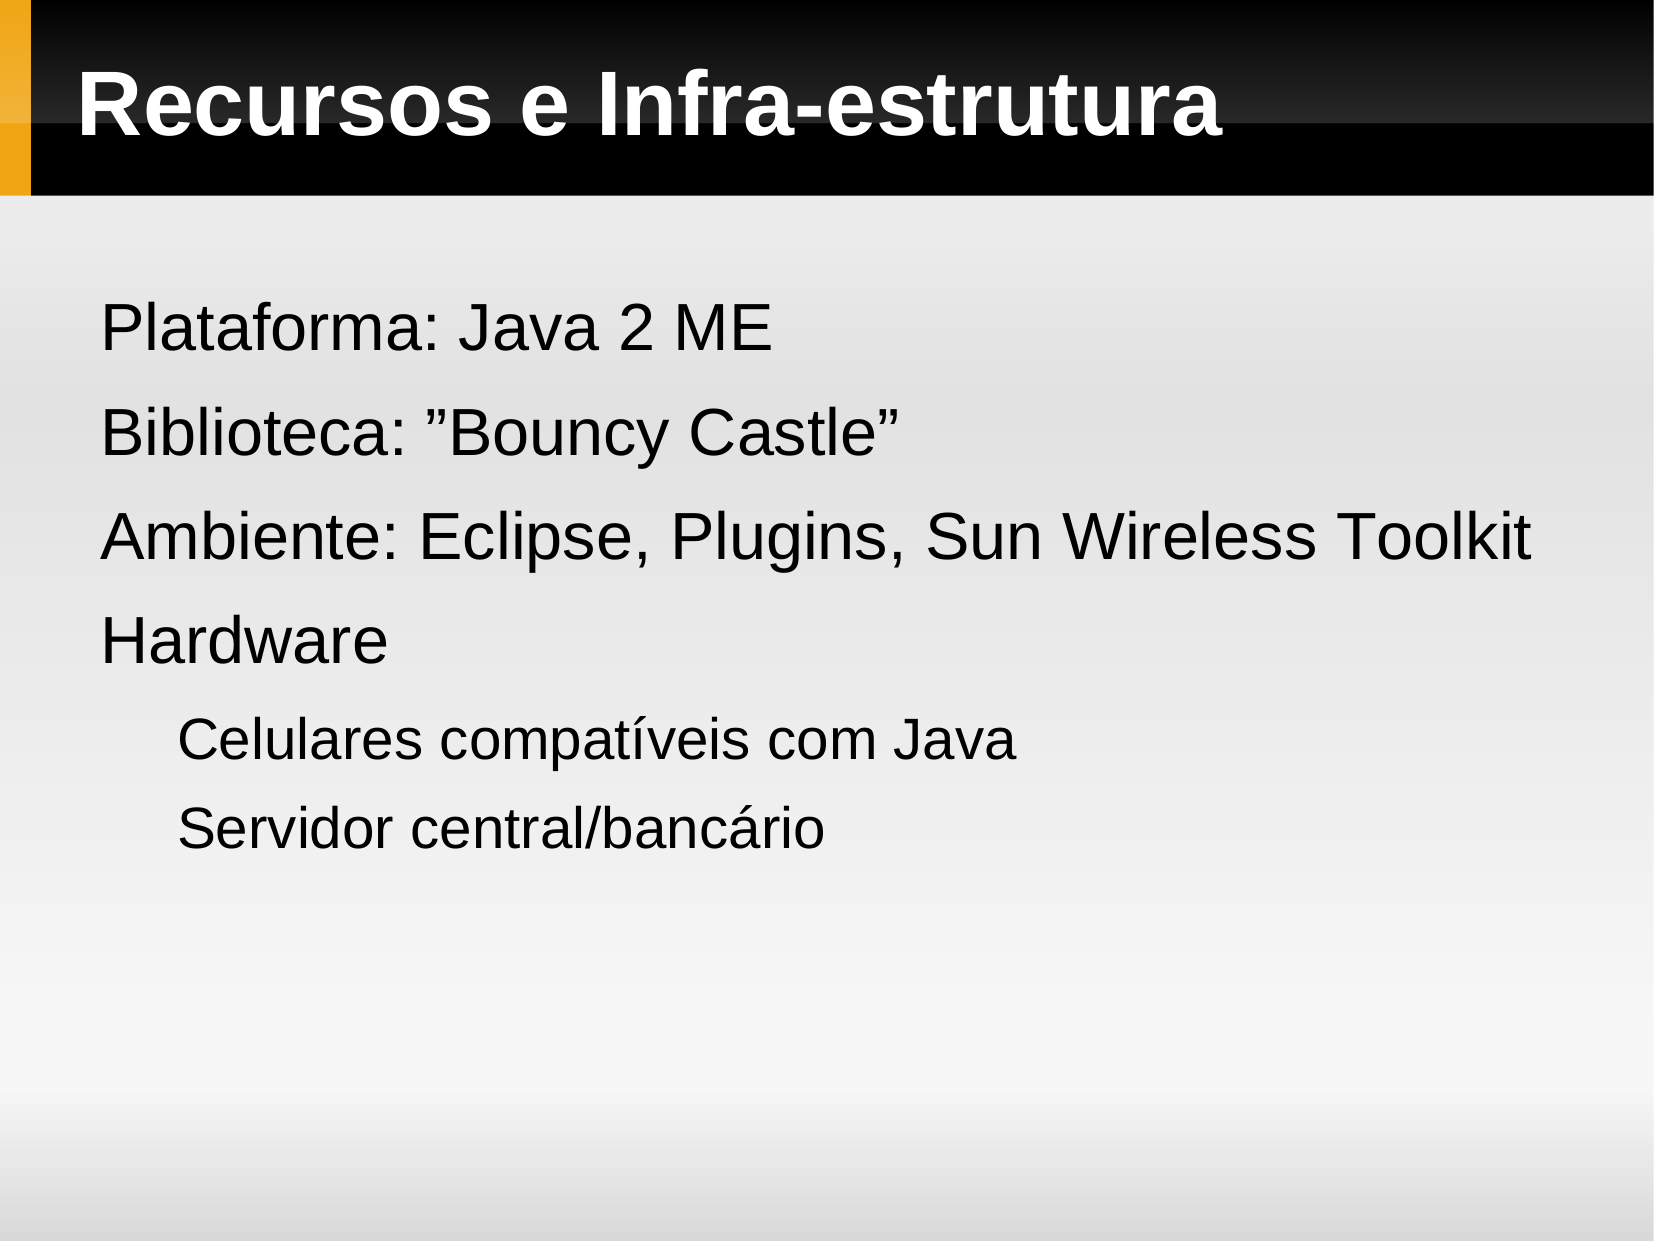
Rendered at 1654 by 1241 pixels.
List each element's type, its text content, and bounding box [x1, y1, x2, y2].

picture [0, 0, 1654, 1241]
title Recursos e Infra-estrutura [76, 7, 1565, 200]
list Plataforma: Java 2 ME Biblioteca: ”Bouncy Castle” Ambiente: Eclipse, Plugins, Sun Wireless Toolkit Hardware Celulares compatíveis com Java Servidor central/bancário [82, 290, 1571, 1102]
